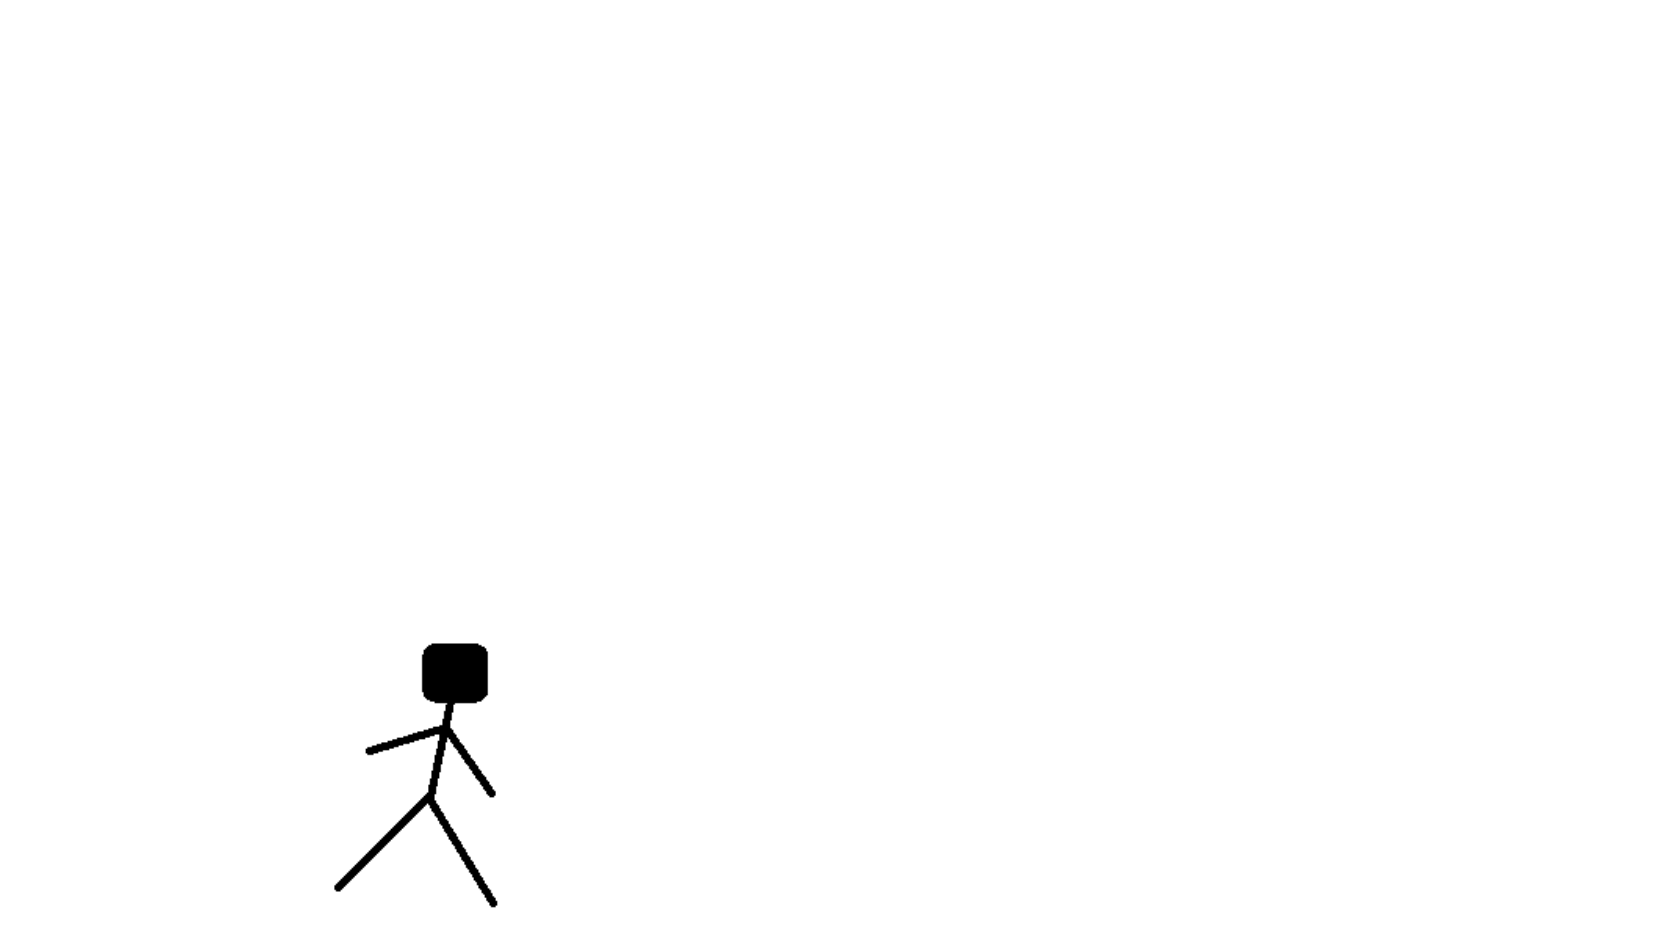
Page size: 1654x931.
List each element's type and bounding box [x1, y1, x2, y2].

picture [283, 592, 557, 931]
